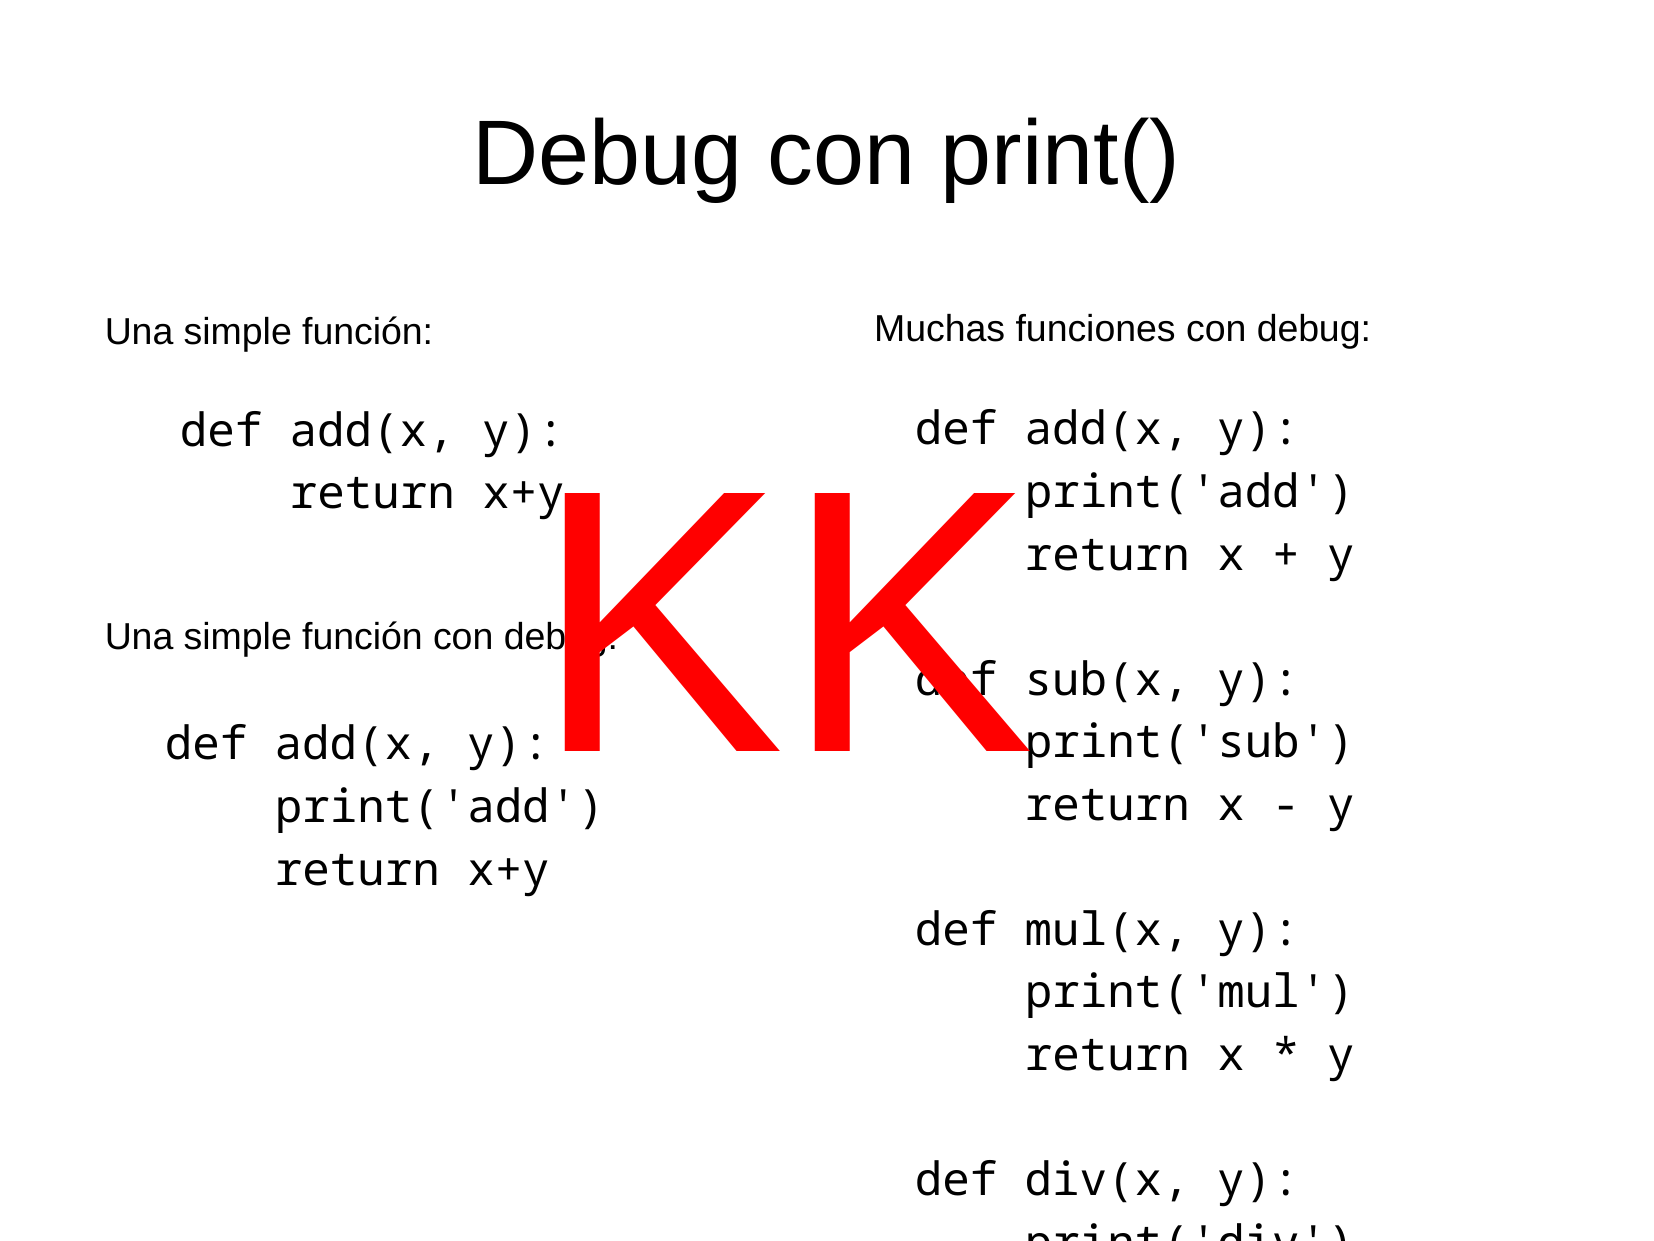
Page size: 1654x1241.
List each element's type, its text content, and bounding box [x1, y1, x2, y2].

text_box def add(x, y): return x+y [165, 390, 545, 497]
text_box Una simple función: [90, 303, 571, 361]
text_box KK [520, 405, 1051, 839]
text_box Una simple función con debug: [90, 608, 520, 665]
title Debug con print() [82, 49, 1571, 257]
text_box def add(x, y): print('add') return x + y def sub(x, y): print('sub') return x - y def mul(x, y): print('mul') return x * y def div(x, y): print('div') return x / y [900, 388, 1330, 1090]
text_box def add(x, y): print('add') return x+y [150, 703, 580, 856]
text_box Muchas funciones con debug: [859, 300, 1430, 357]
